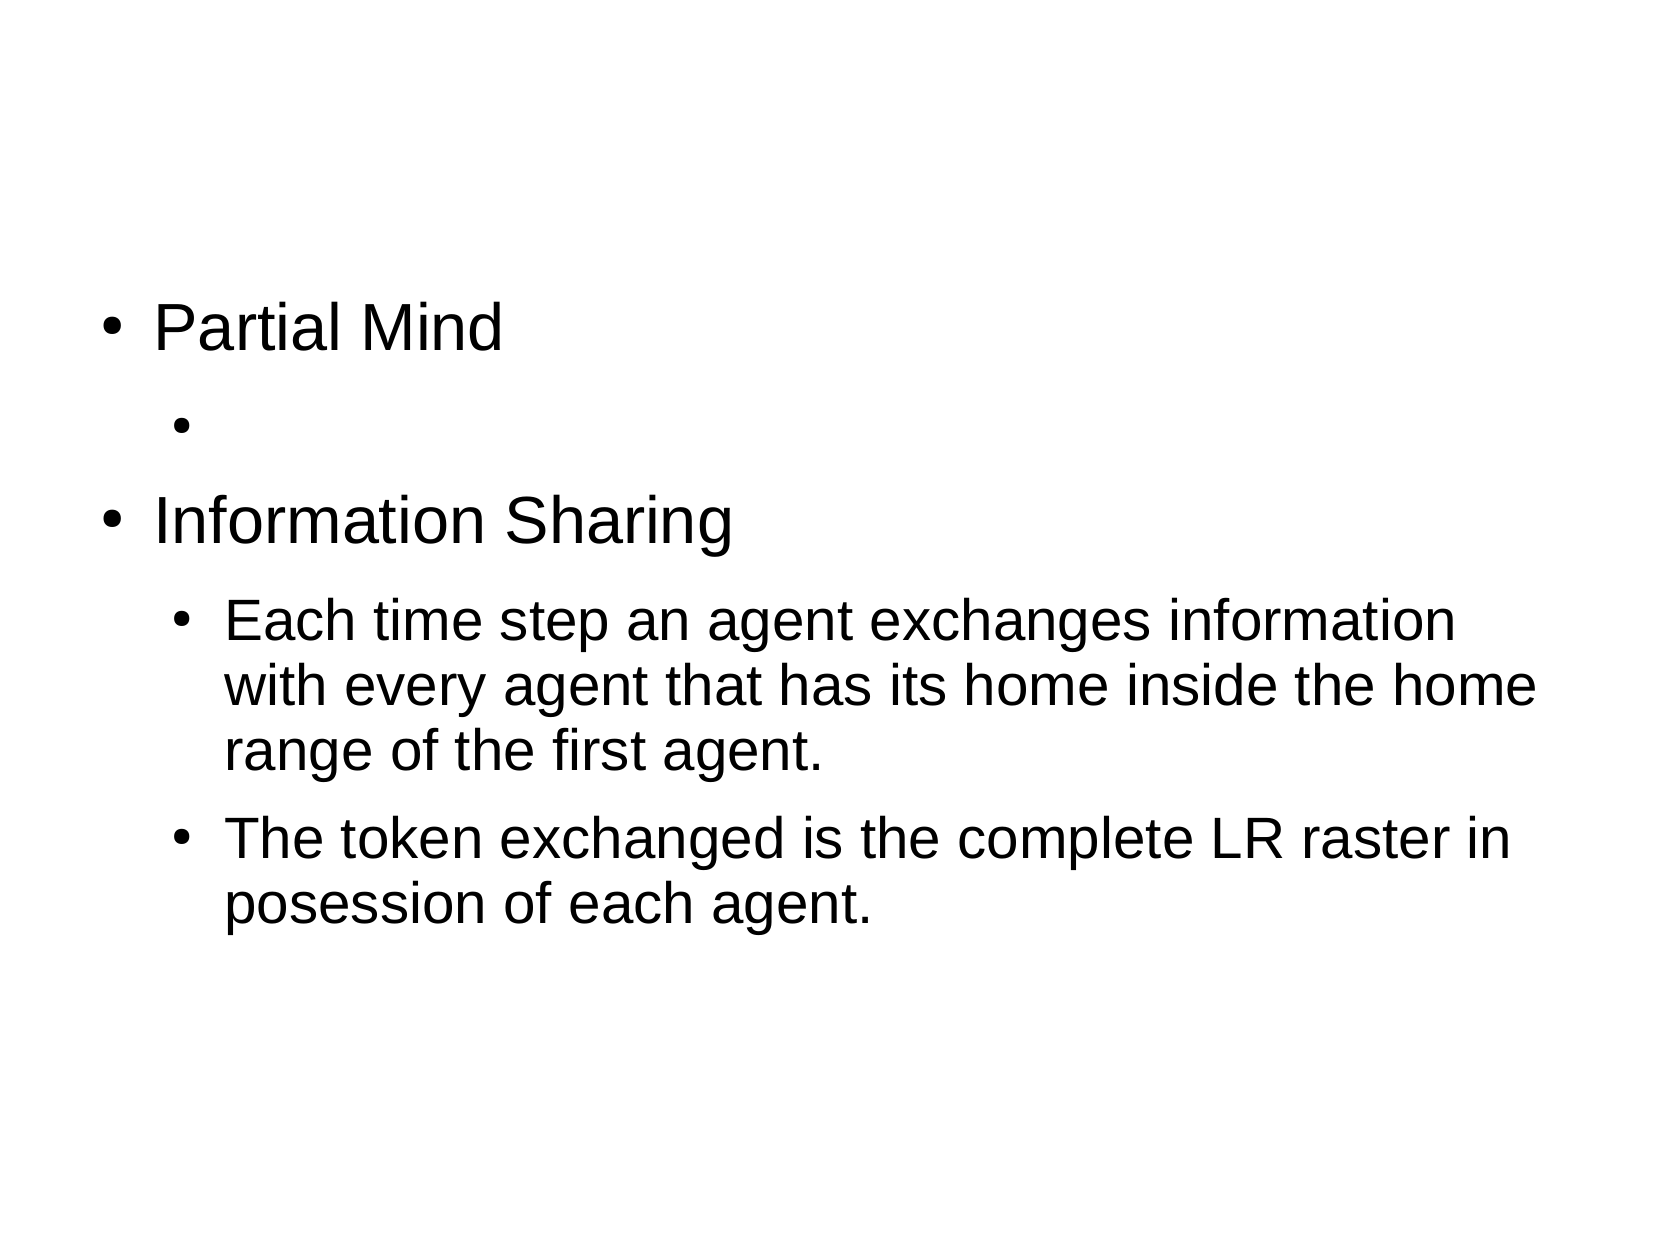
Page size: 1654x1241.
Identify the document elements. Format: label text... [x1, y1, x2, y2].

list Partial Mind Information Sharing Each time step an agent exchanges information with every agent that has its home inside the home range of the first agent. The token exchanged is the complete LR raster in posession of each agent. [82, 290, 1571, 1167]
